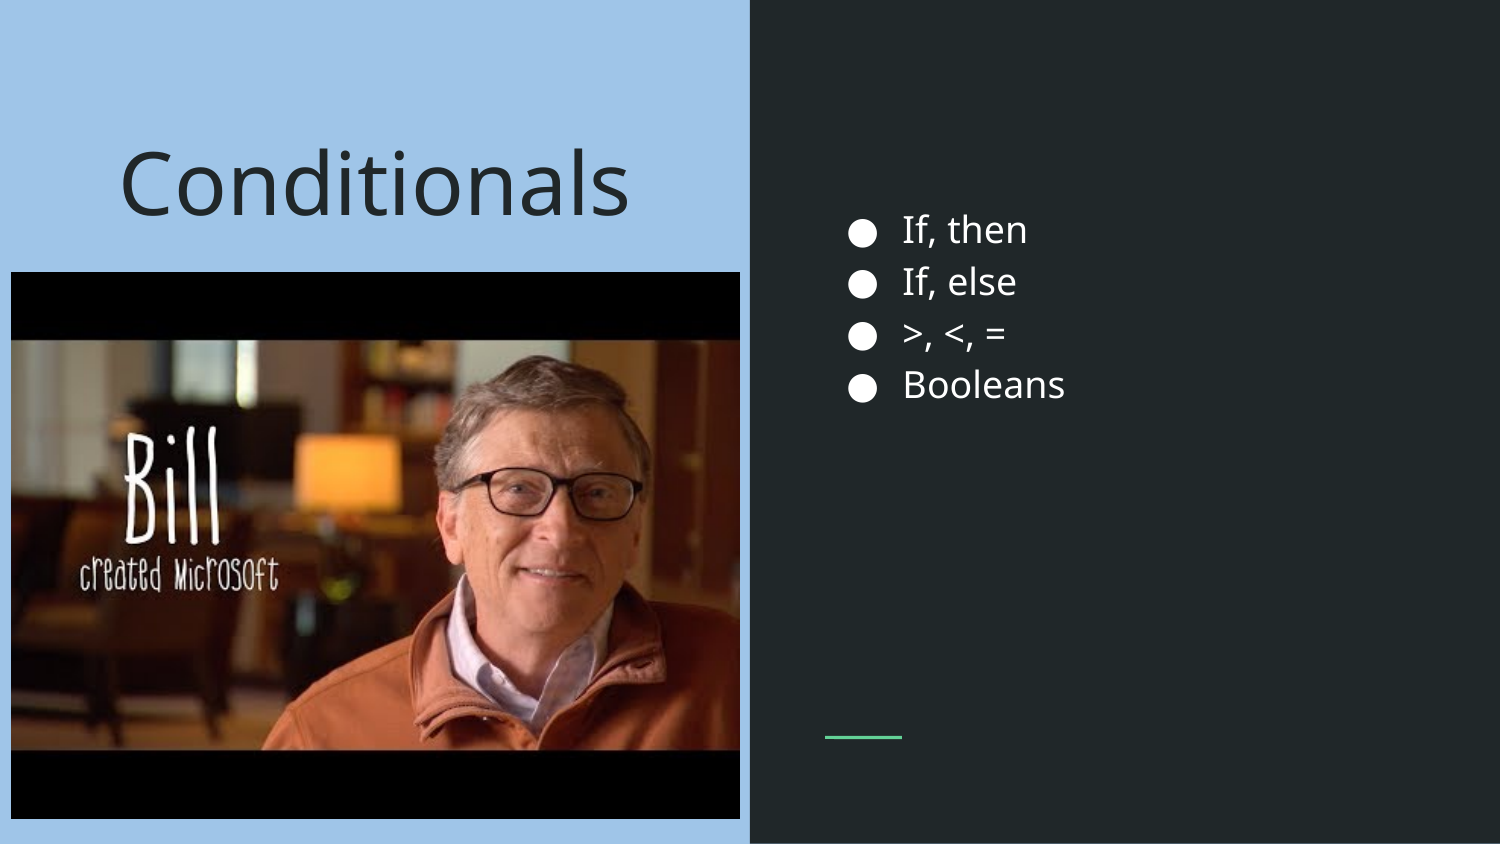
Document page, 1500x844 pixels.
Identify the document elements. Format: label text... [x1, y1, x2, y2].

title Conditionals [43, 0, 708, 248]
list If, then If, else >, <, = Booleans [812, 0, 1442, 607]
picture [11, 272, 740, 819]
